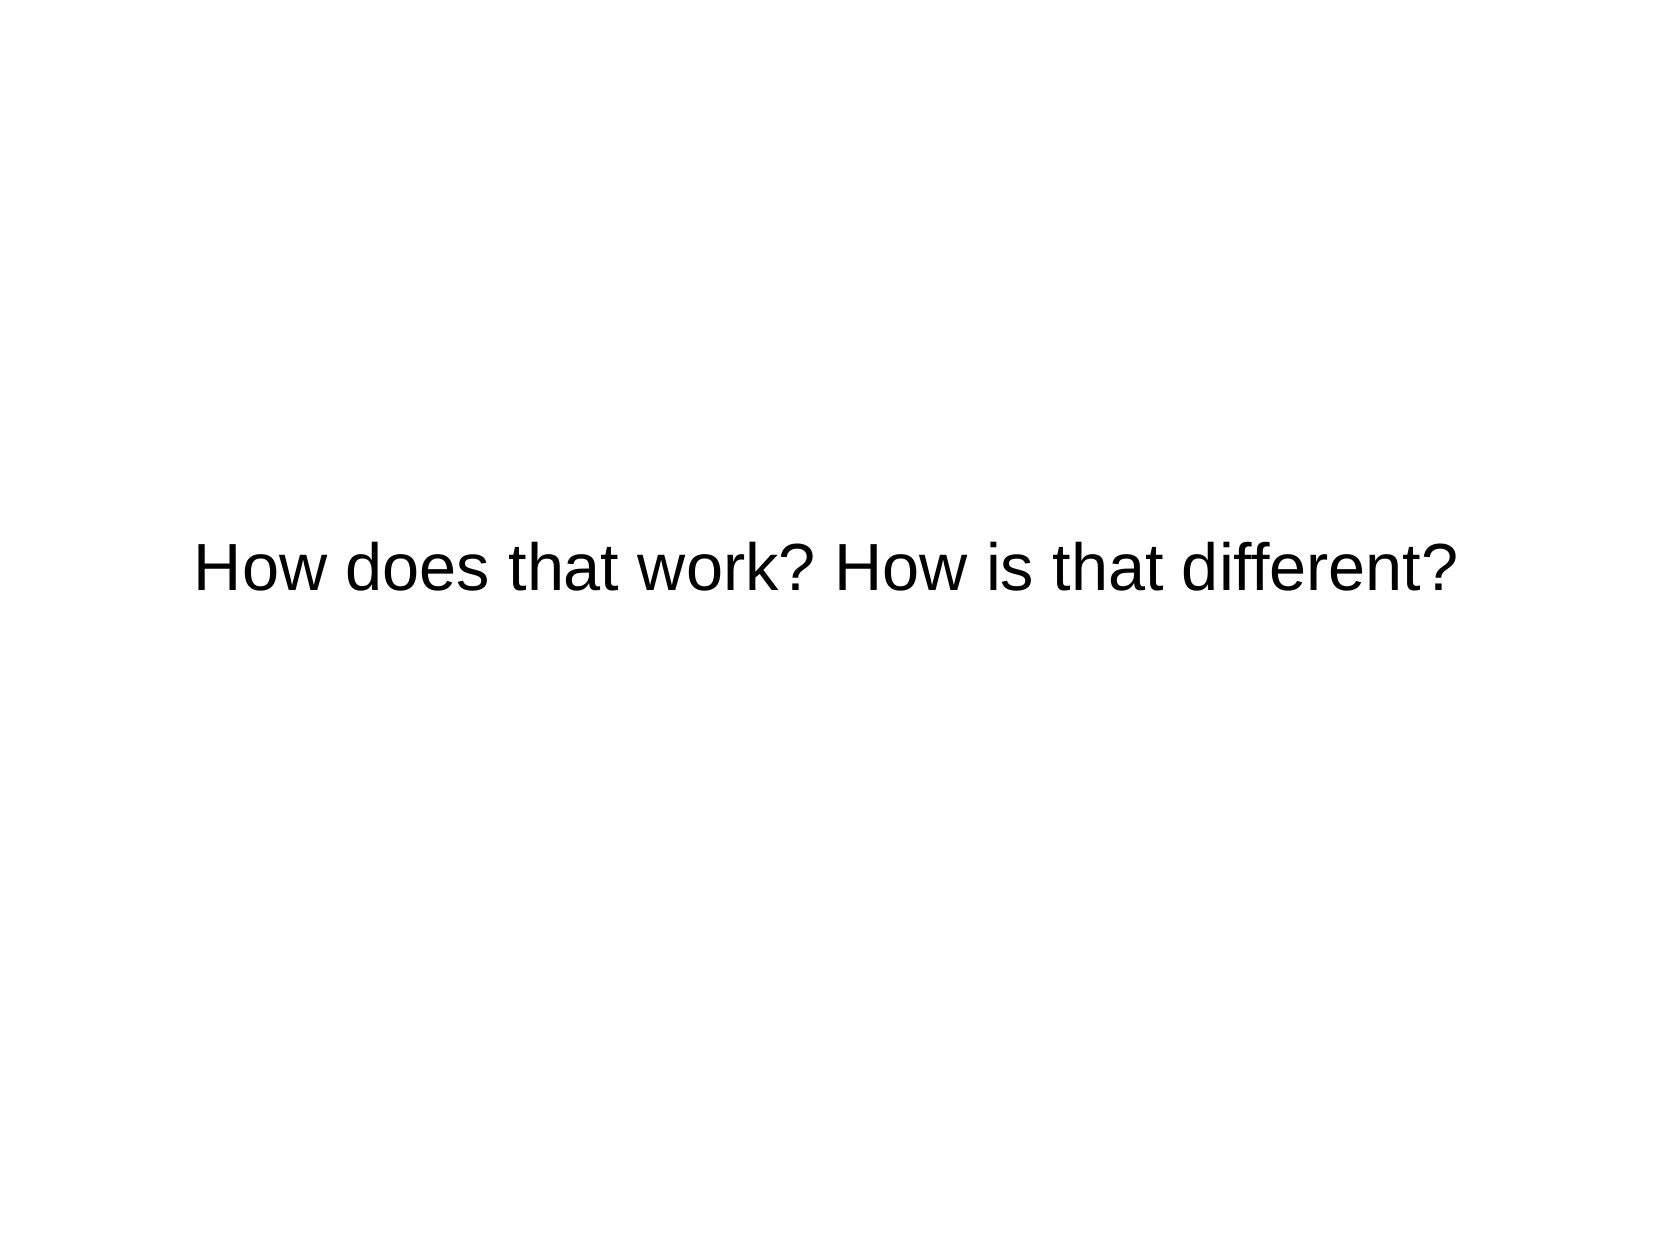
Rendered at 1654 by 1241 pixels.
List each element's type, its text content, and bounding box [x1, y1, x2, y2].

subtitle How does that work? How is that different? [82, 49, 1571, 1010]
